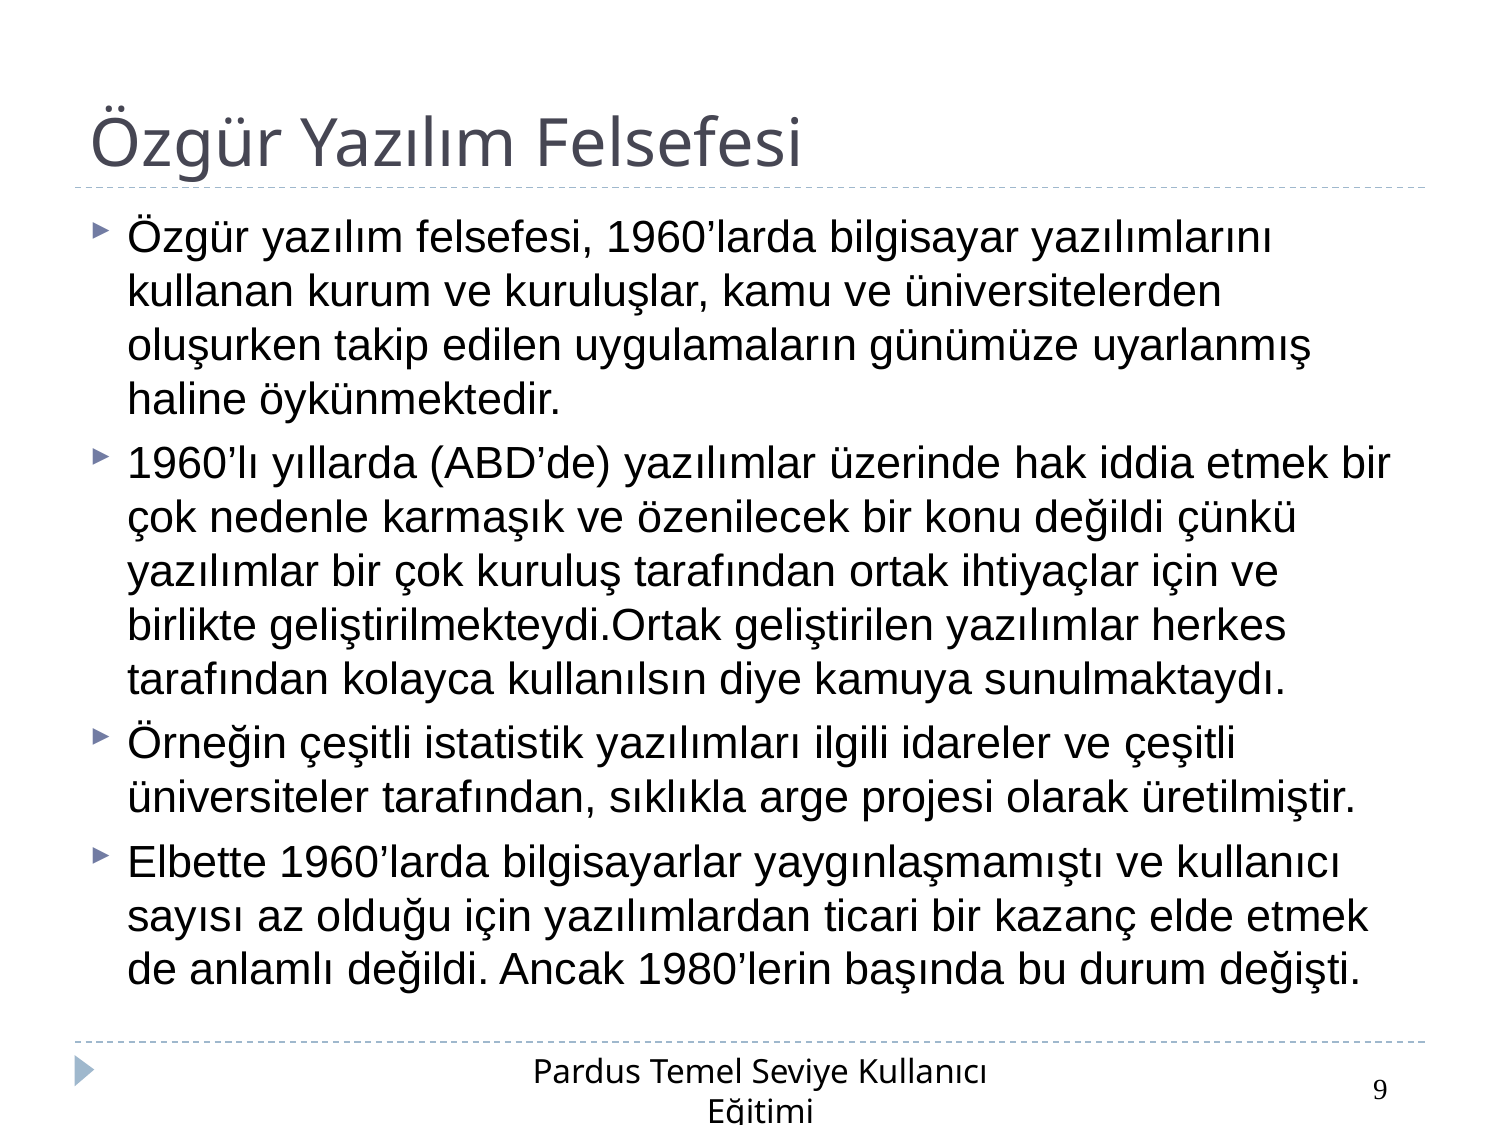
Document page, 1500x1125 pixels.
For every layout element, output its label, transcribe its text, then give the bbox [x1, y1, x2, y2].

title Özgür Yazılım Felsefesi [75, 24, 1425, 188]
list Özgür yazılım felsefesi, 1960’larda bilgisayar yazılımlarını kullanan kurum ve kuruluşlar, kamu ve üniversitelerden oluşurken takip edilen uygulamaların günümüze uyarlanmış haline öykünmektedir. 1960’lı yıllarda (ABD’de) yazılımlar üzerinde hak iddia etmek bir çok nedenle karmaşık ve özenilecek bir konu değildi çünkü yazılımlar bir çok kuruluş tarafından ortak ihtiyaçlar için ve birlikte geliştirilmekteydi.Ortak geliştirilen yazılımlar herkes tarafından kolayca kullanılsın diye kamuya sunulmaktaydı. Örneğin çeşitli istatistik yazılımları ilgili idareler ve çeşitli üniversiteler tarafından, sıklıkla arge projesi olarak üretilmiştir. Elbette 1960’larda bilgisayarlar yaygınlaşmamıştı ve kullanıcı sayısı az olduğu için yazılımlardan ticari bir kazanç elde etmek de anlamlı değildi. Ancak 1980’lerin başında bu durum değişti. [75, 200, 1425, 1010]
